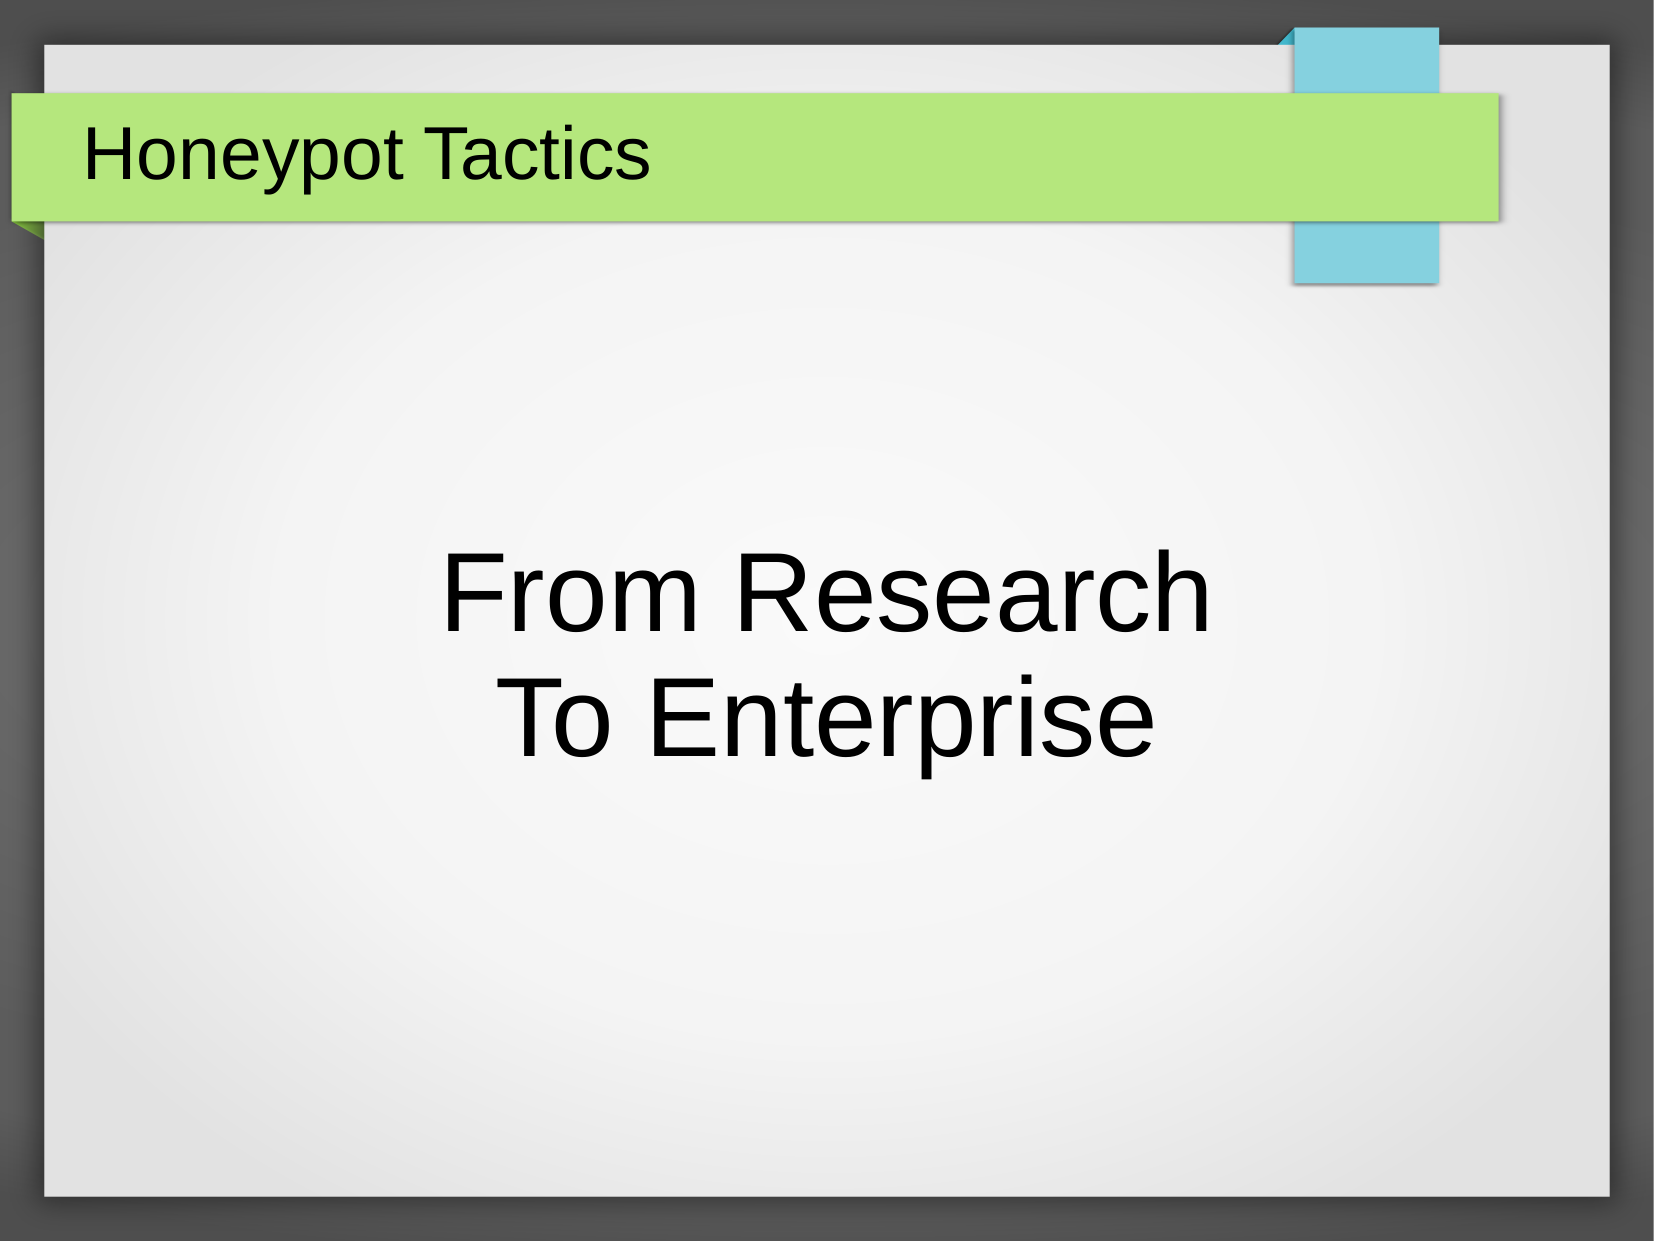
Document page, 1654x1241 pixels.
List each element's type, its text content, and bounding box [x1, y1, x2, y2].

title Honeypot Tactics [82, 94, 1264, 213]
subtitle From Research To Enterprise [82, 295, 1571, 1015]
picture [0, 0, 1654, 1241]
